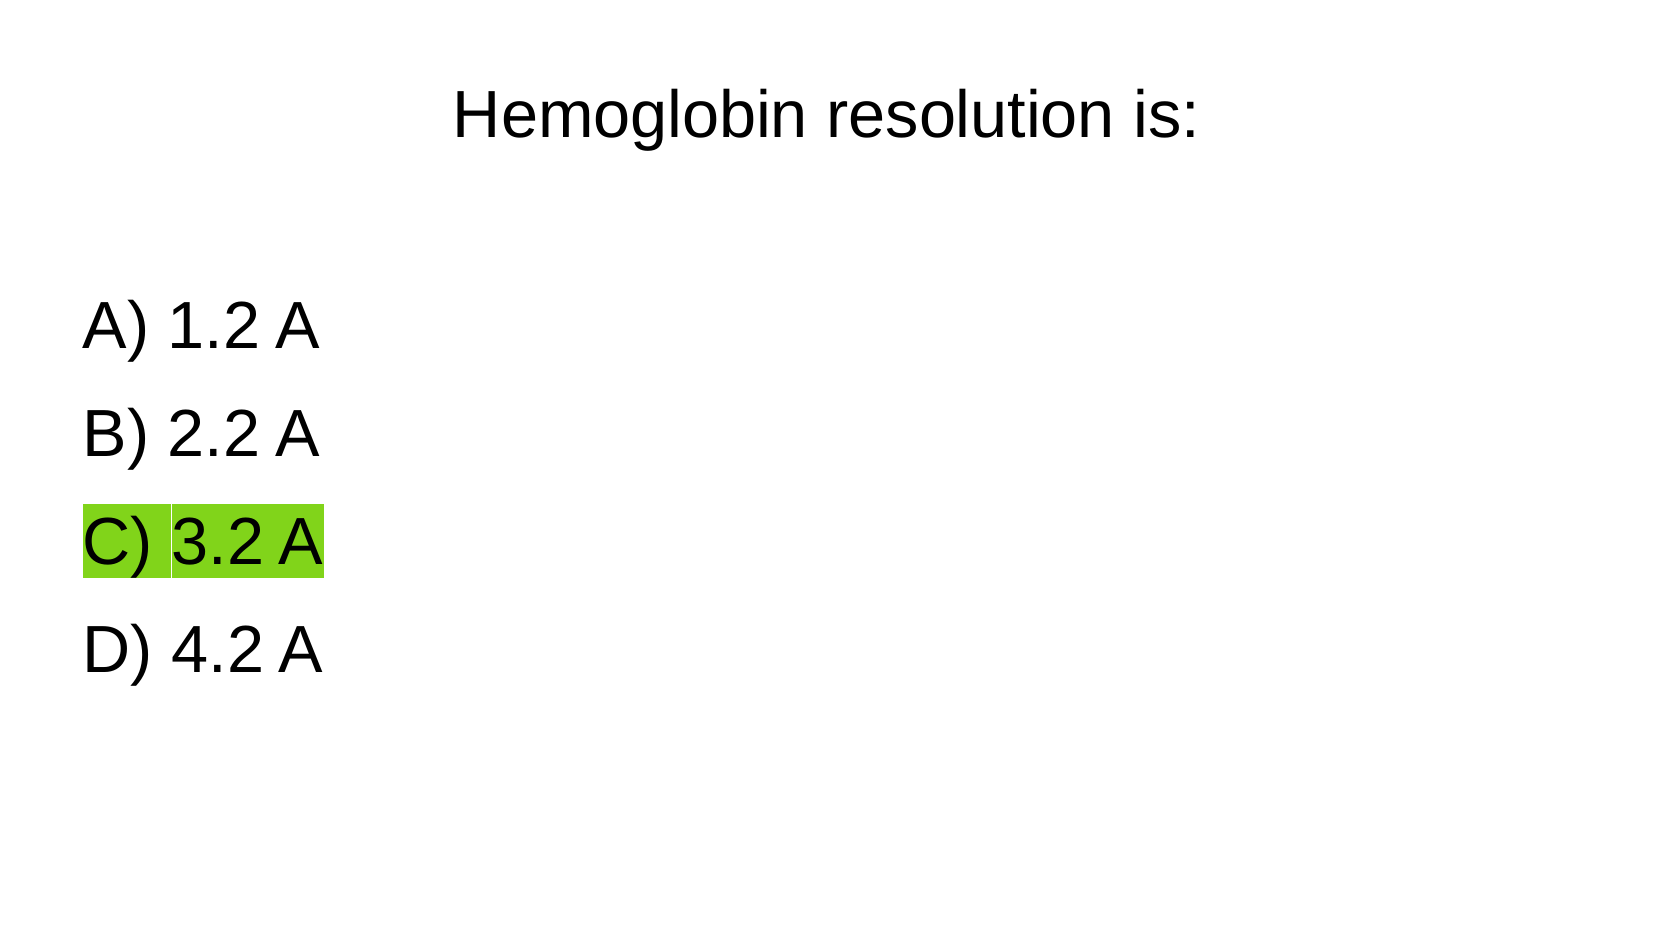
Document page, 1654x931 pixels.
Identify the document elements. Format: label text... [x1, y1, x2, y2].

subtitle 1.2 A 2.2 A 3.2 A 4.2 A [82, 217, 1571, 757]
title Hemoglobin resolution is: [82, 37, 1571, 193]
